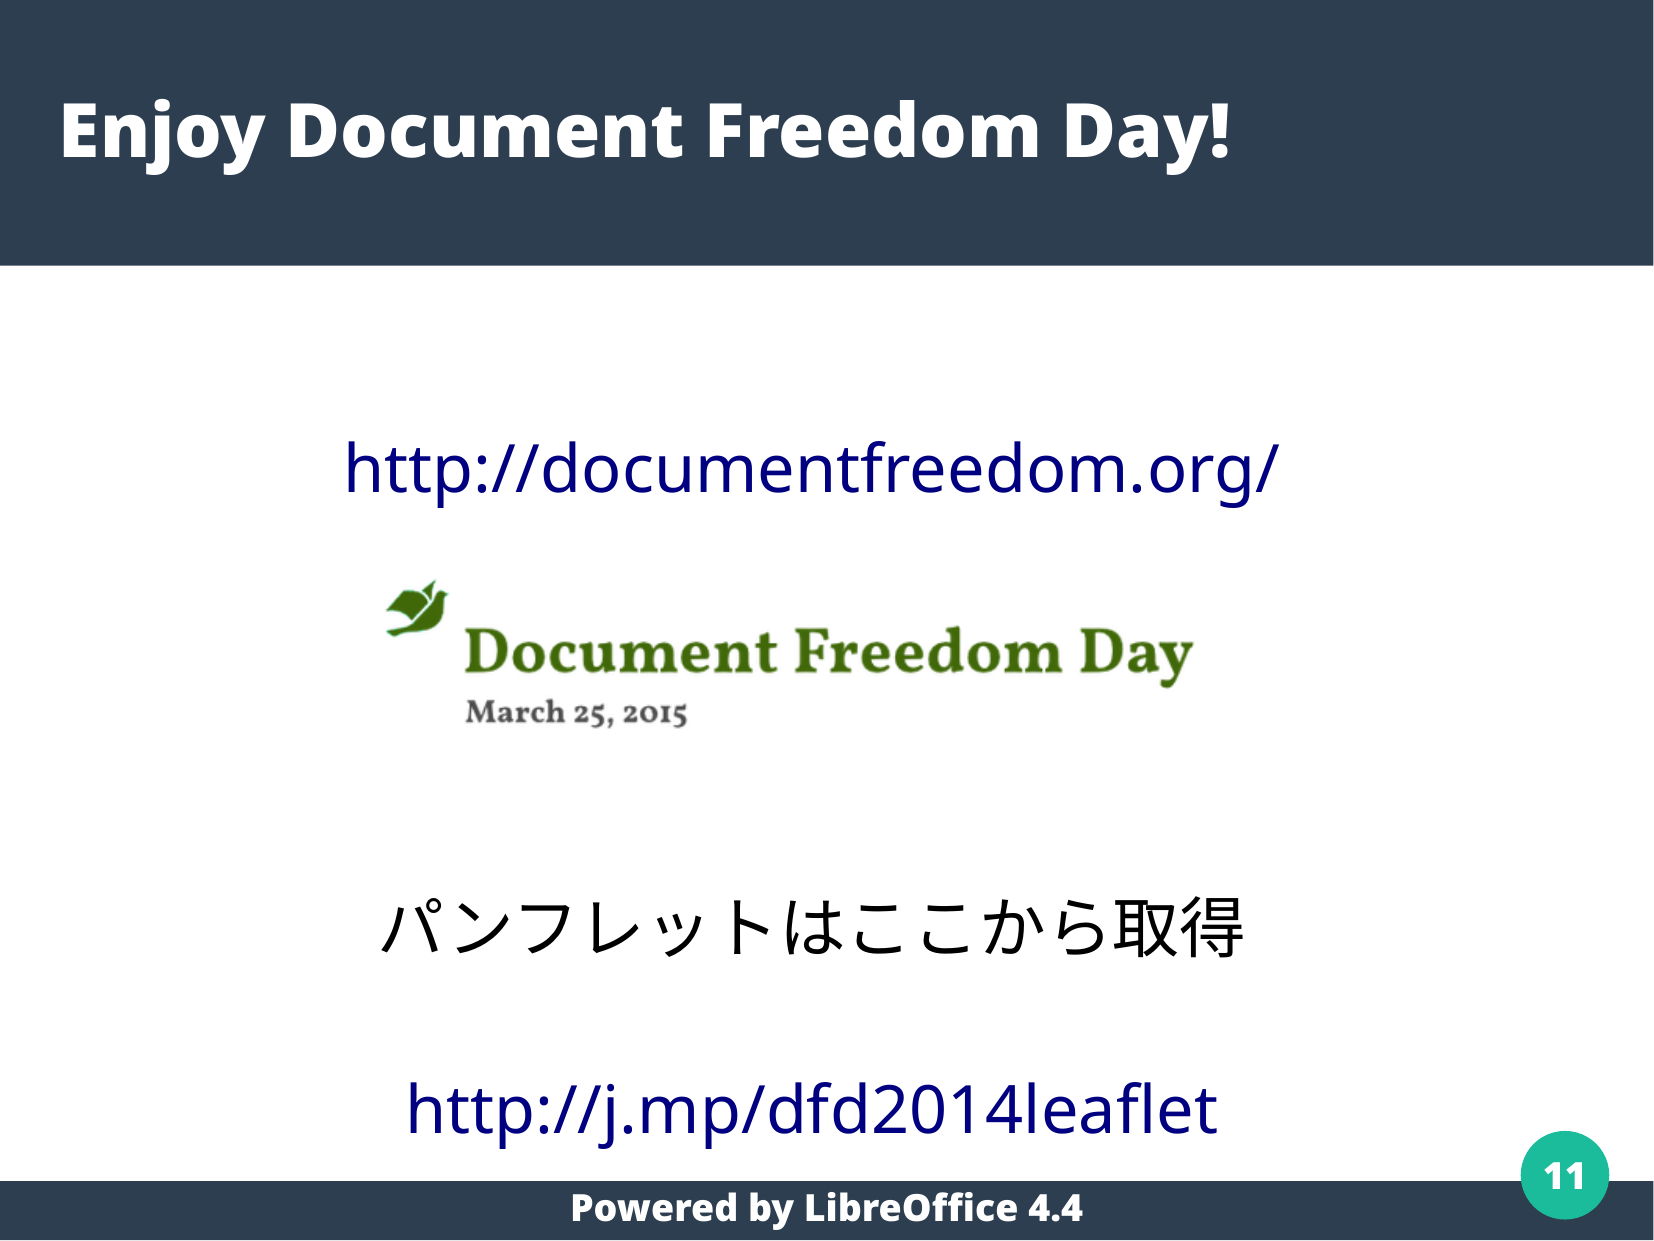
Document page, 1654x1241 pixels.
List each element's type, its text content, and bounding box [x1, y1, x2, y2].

picture [340, 560, 1282, 757]
text_box http://documentfreedom.org/ パンフレットはここから取得 http://j.mp/dfd2014leaflet [236, 413, 1388, 1063]
title Enjoy Document Freedom Day! [59, 49, 1595, 207]
